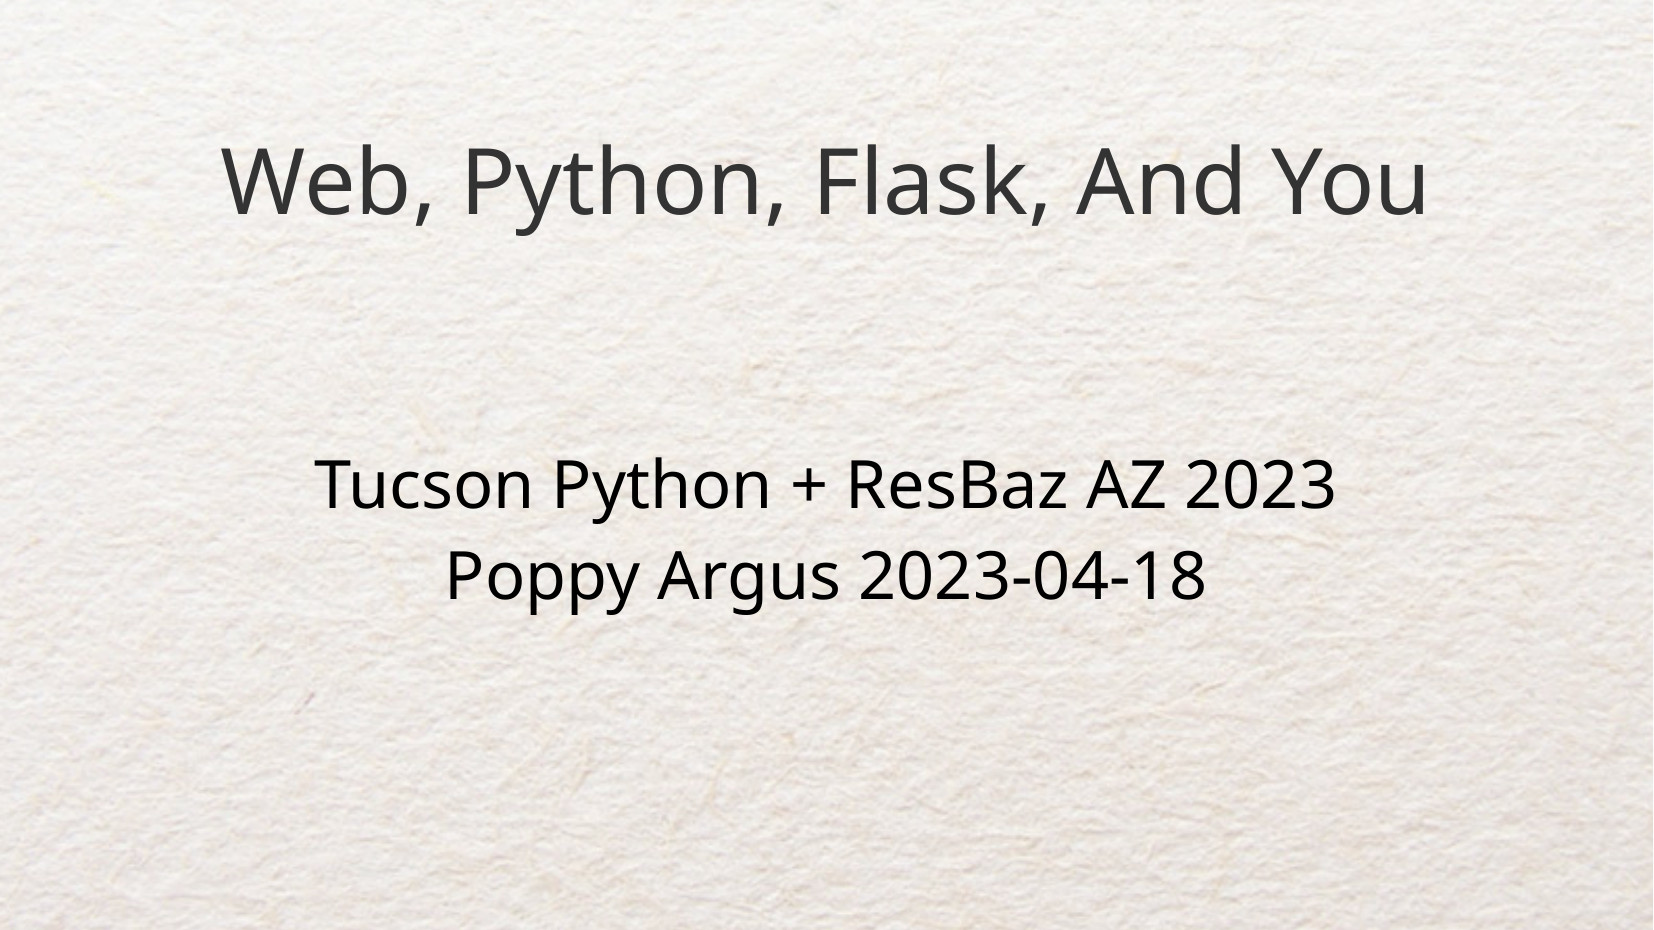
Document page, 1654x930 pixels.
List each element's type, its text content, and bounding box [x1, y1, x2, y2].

subtitle Tucson Python + ResBaz AZ 2023 Poppy Argus 2023-04-18 [82, 299, 1571, 757]
picture [0, 0, 1654, 930]
title Web, Python, Flask, And You [82, 74, 1571, 283]
